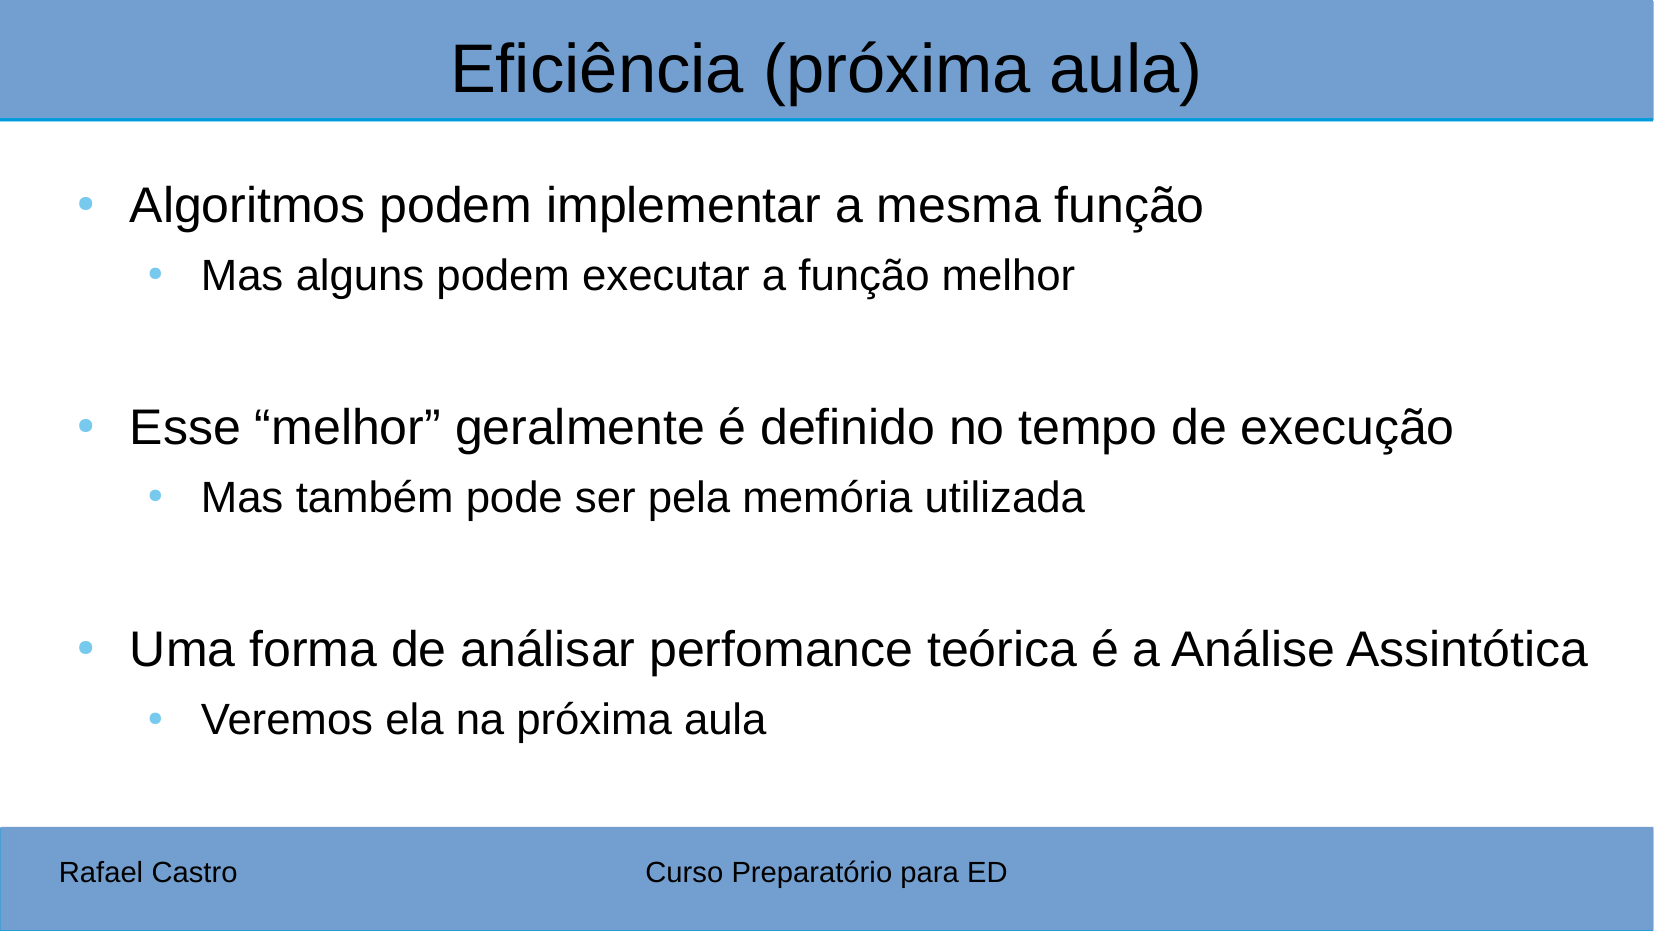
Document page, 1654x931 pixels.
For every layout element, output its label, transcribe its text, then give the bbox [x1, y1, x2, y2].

list Algoritmos podem implementar a mesma função Mas alguns podem executar a função melhor Esse “melhor” geralmente é definido no tempo de execução Mas também pode ser pela memória utilizada Uma forma de análisar perfomance teórica é a Análise Assintótica Veremos ela na próxima aula [59, 177, 1595, 768]
title Eficiência (próxima aula) [59, 29, 1595, 108]
